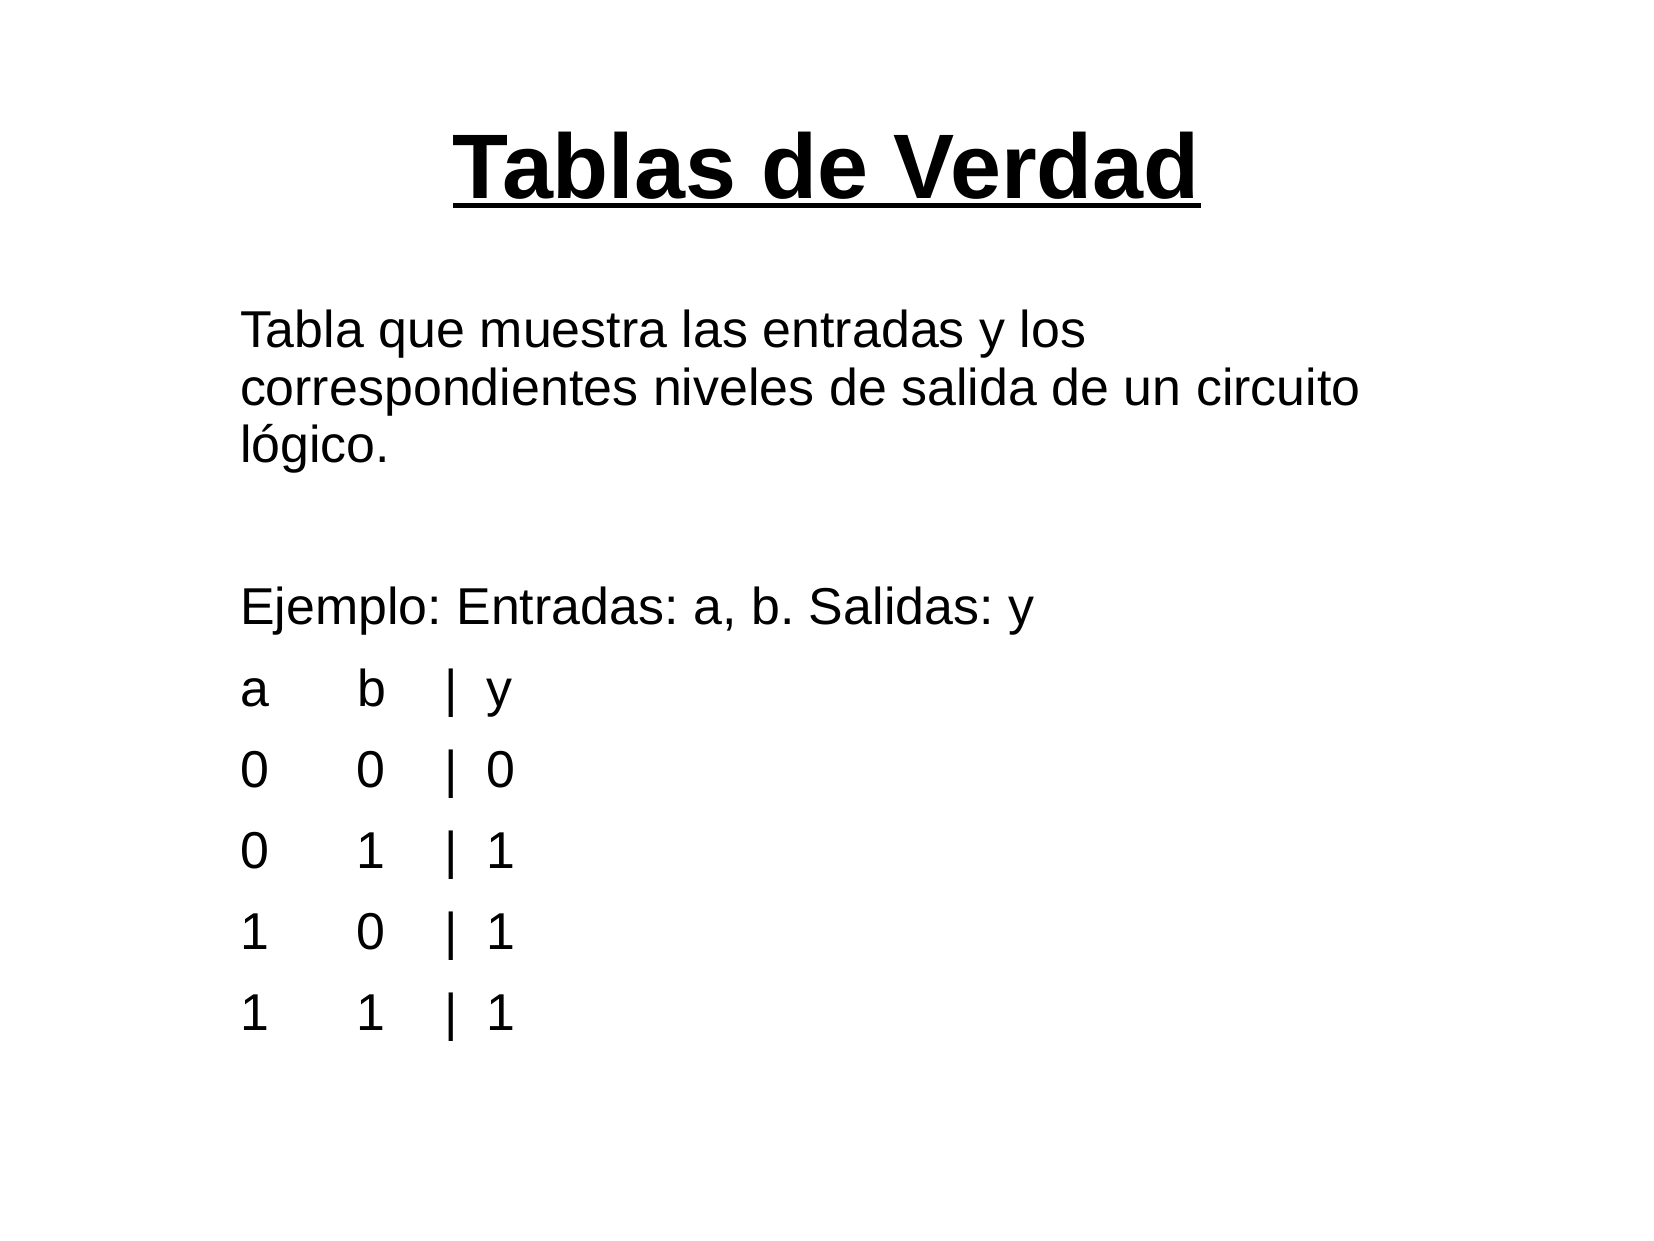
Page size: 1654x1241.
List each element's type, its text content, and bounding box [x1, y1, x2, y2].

list Tabla que muestra las entradas y los correspondientes niveles de salida de un circuito lógico. Ejemplo: Entradas: a, b. Salidas: y a b | y 0 0 | 0 0 1 | 1 1 0 | 1 1 1 | 1 [240, 300, 1486, 1126]
title Tablas de Verdad [82, 62, 1571, 271]
